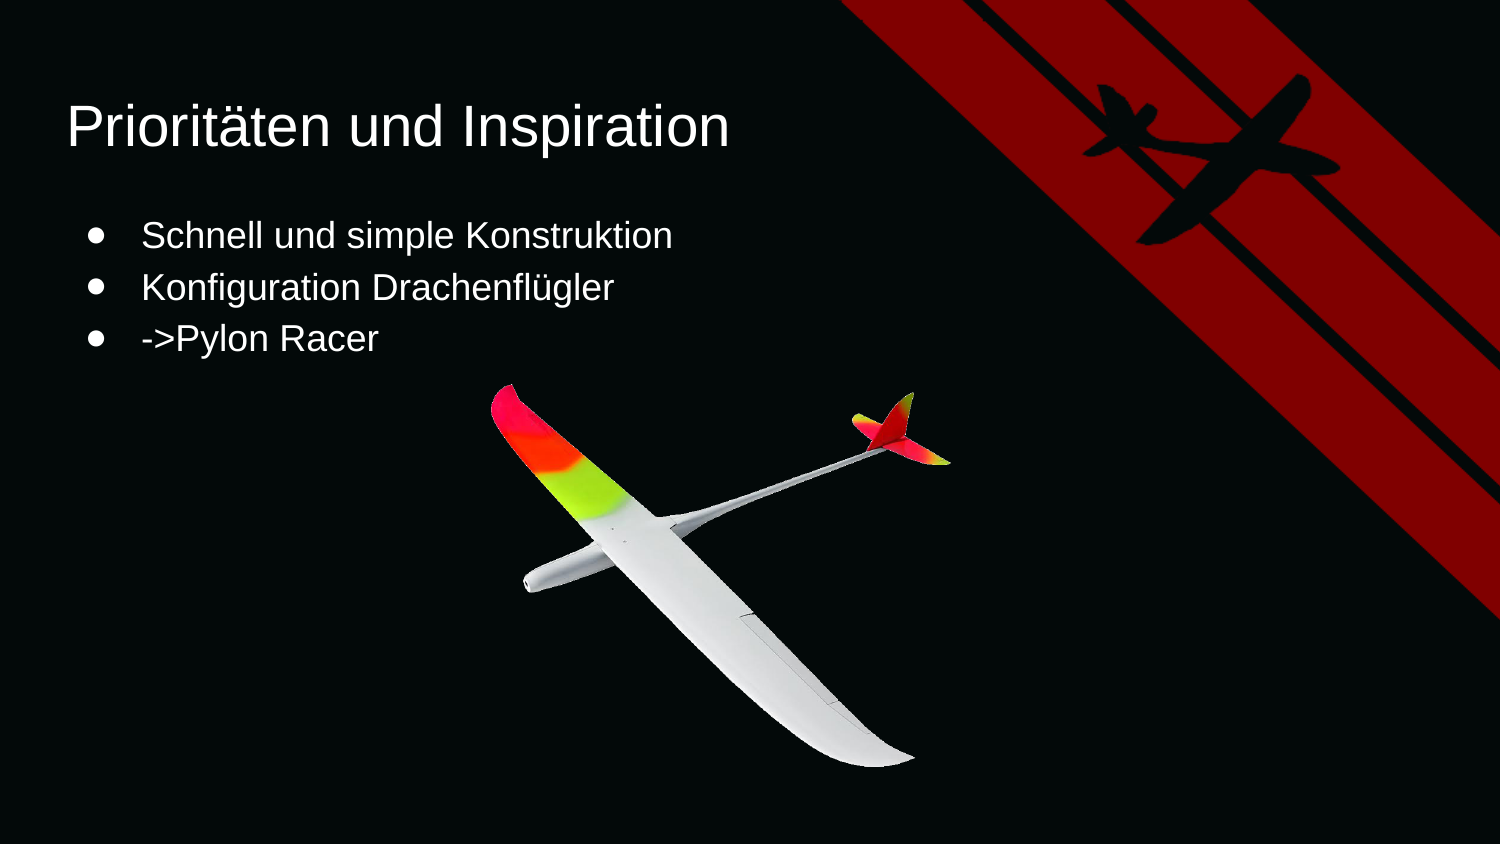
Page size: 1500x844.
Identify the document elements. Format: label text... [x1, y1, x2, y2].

list Schnell und simple Konstruktion Konfiguration Drachenflügler ->Pylon Racer [51, 189, 1449, 750]
picture [0, 0, 1500, 844]
title Prioritäten und Inspiration [51, 72, 1449, 167]
